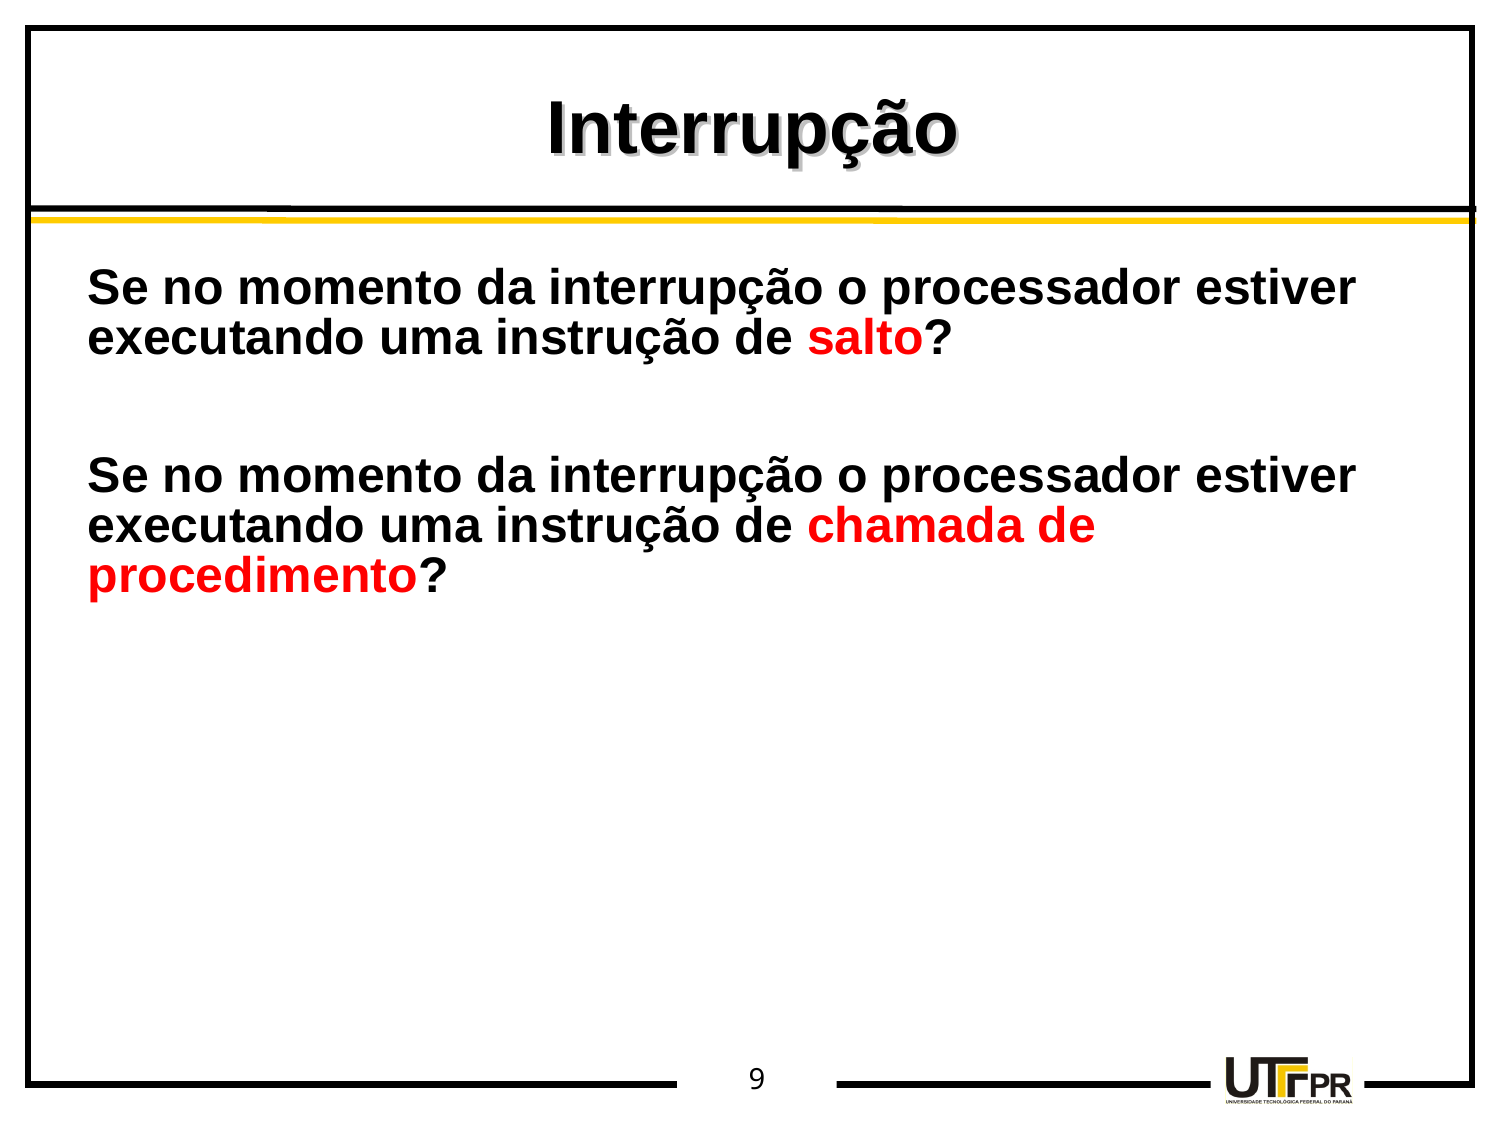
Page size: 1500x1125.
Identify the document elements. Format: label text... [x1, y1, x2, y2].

picture [1225, 1057, 1353, 1104]
list Se no momento da interrupção o processador estiver executando uma instrução de salto? Se no momento da interrupção o processador estiver executando uma instrução de chamada de procedimento? [72, 257, 1428, 1027]
title Interrupção [29, 85, 1477, 180]
